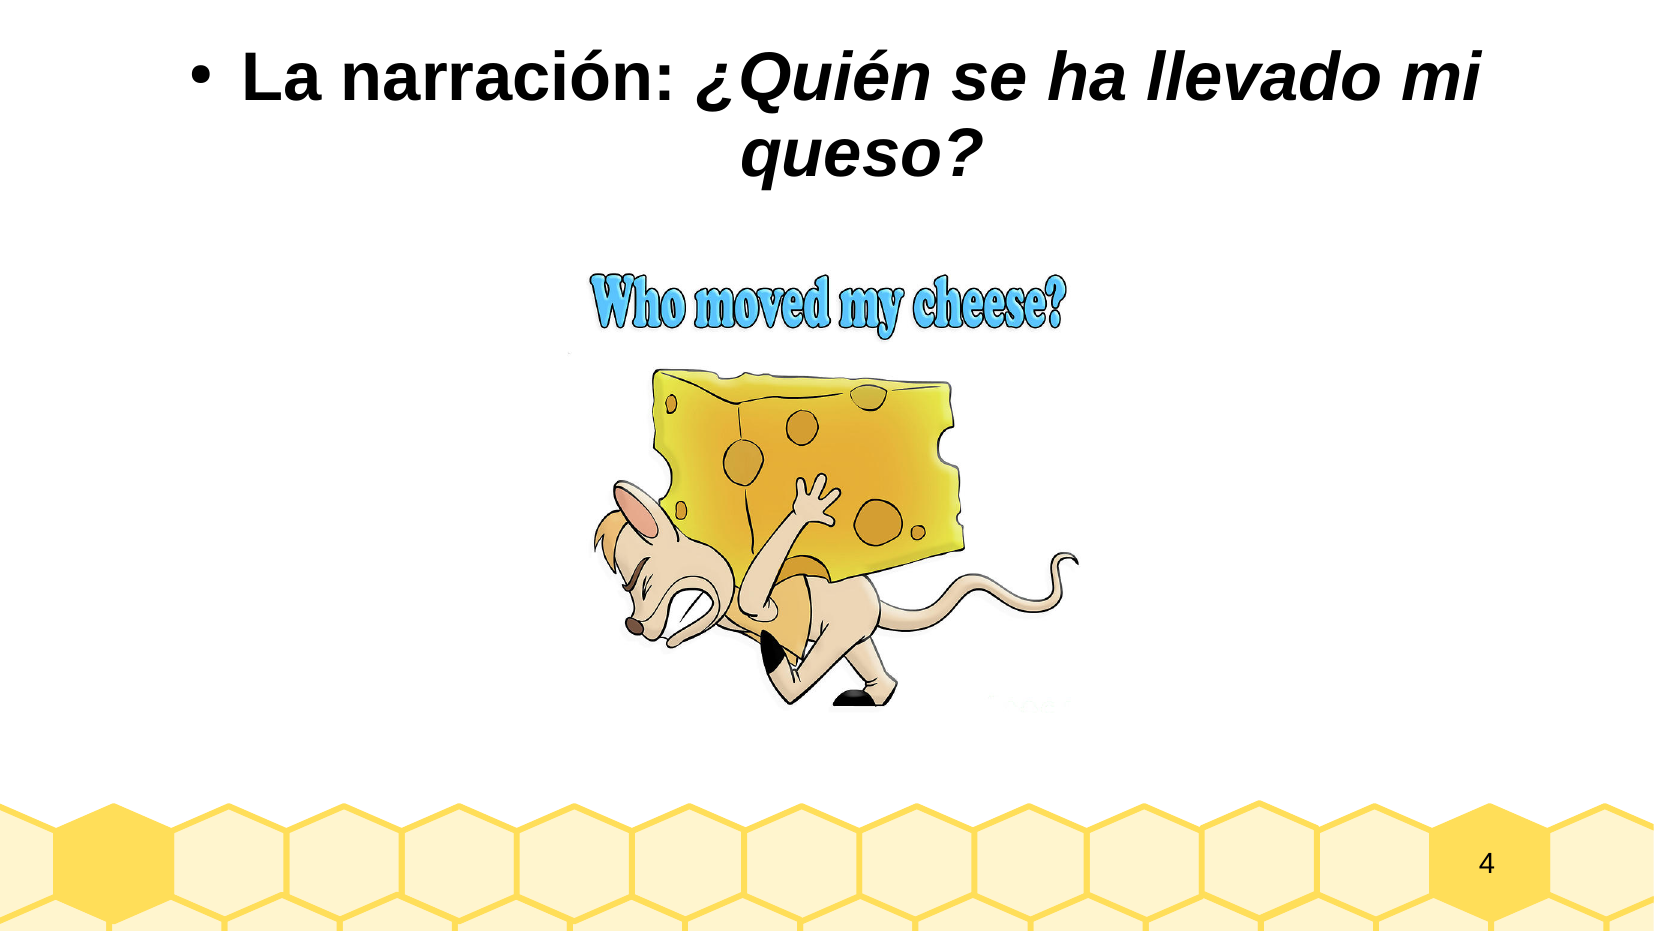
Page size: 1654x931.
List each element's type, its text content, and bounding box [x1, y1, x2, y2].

title La narración: ¿Quién se ha llevado mi queso? [82, 37, 1571, 193]
picture [557, 217, 1097, 713]
